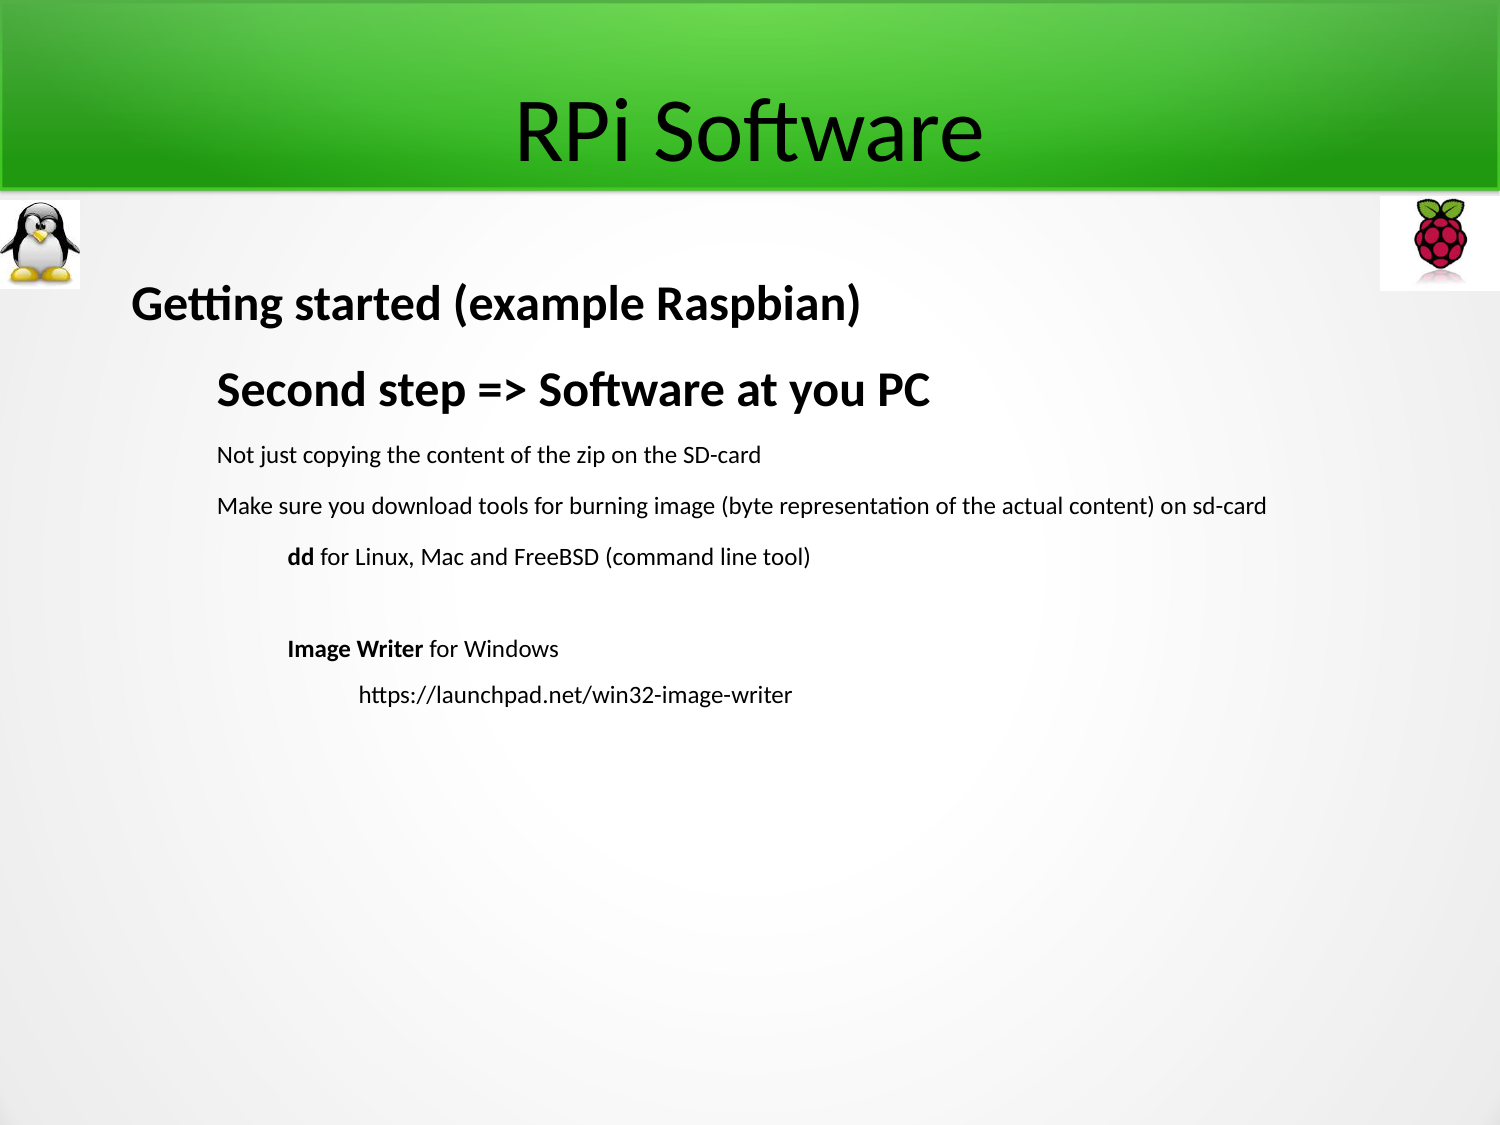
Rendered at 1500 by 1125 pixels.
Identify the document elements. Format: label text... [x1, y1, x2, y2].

title RPi Software [75, 45, 1425, 233]
picture [0, 200, 80, 289]
list Getting started (example Raspbian) Second step => Software at you PC Not just copying the content of the zip on the SD-card Make sure you download tools for burning image (byte representation of the actual content) on sd-card dd for Linux, Mac and FreeBSD (command line tool) Image Writer for Windows https://launchpad.net/win32-image-writer [60, 262, 1411, 1006]
picture [1380, 196, 1500, 291]
